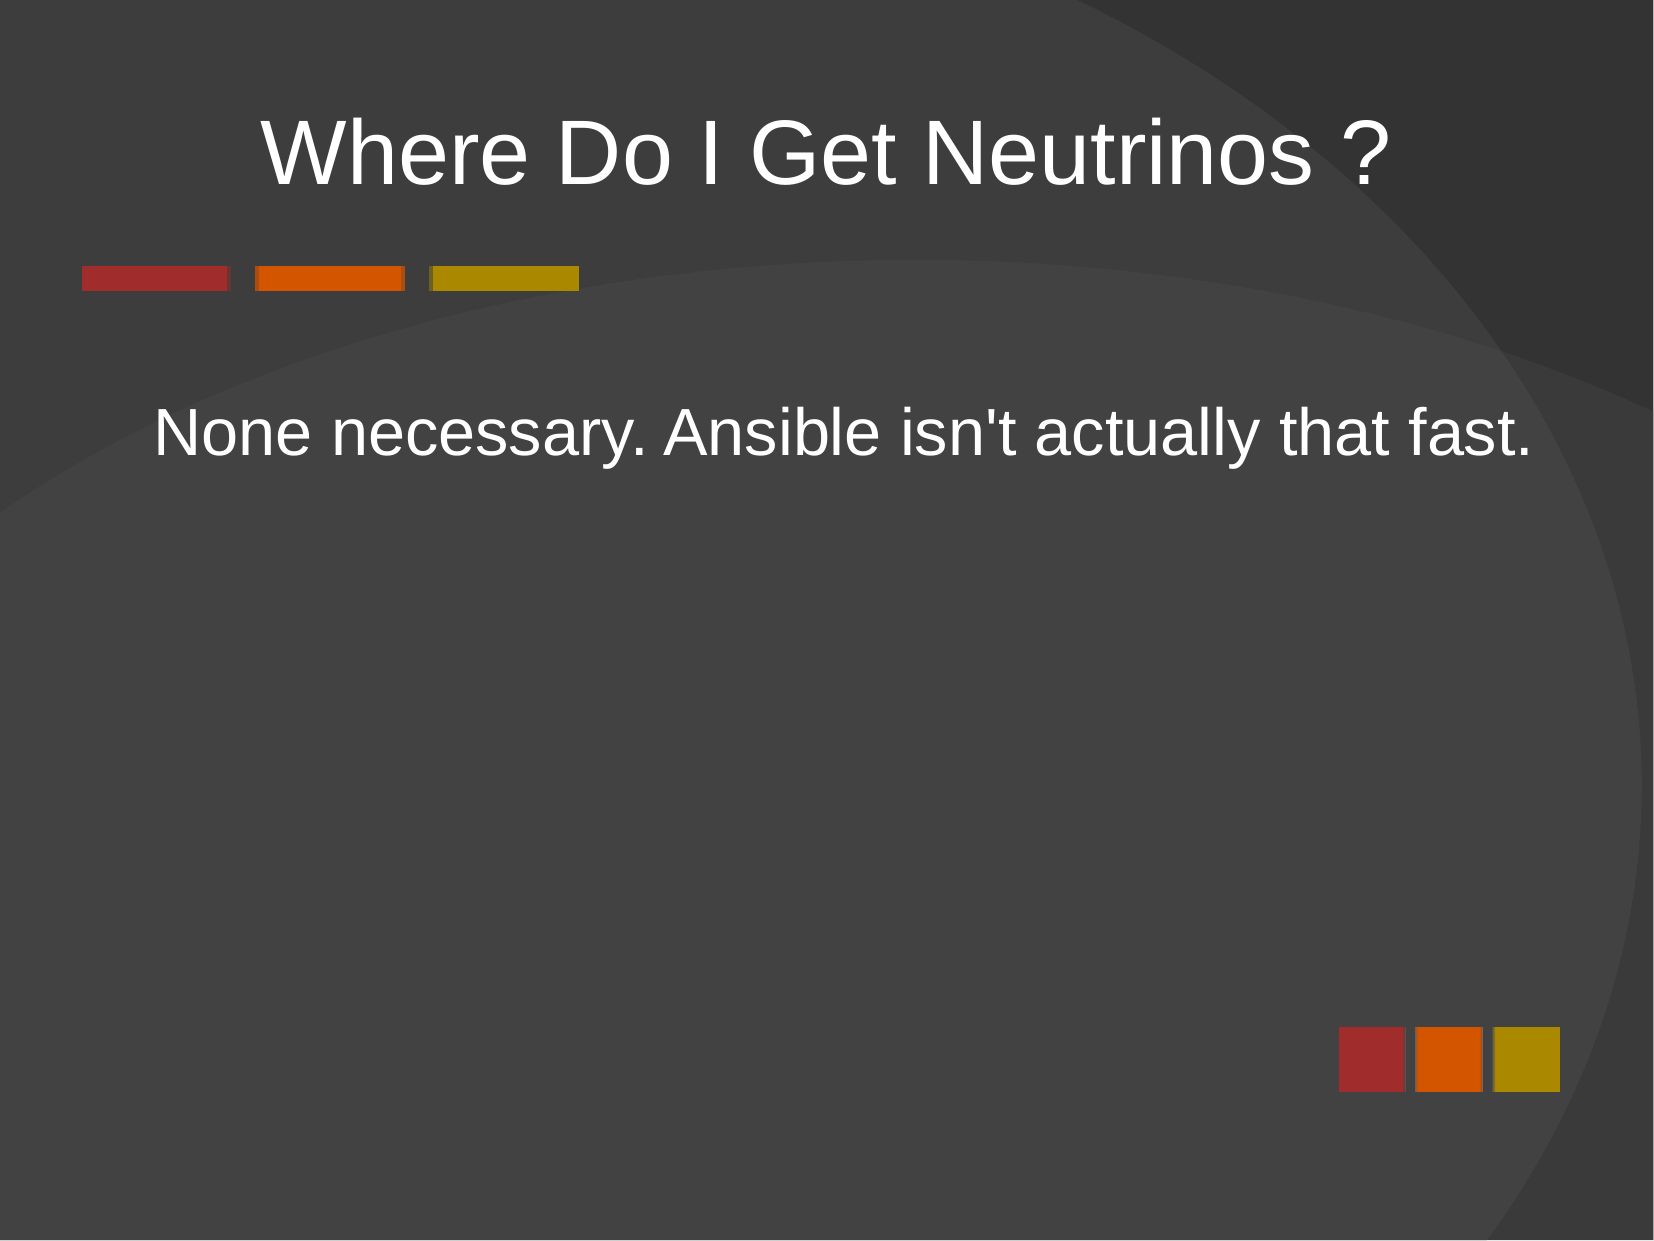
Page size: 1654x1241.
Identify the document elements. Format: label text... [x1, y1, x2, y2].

list None necessary. Ansible isn't actually that fast. [82, 290, 1571, 1010]
picture [1339, 1027, 1560, 1092]
title Where Do I Get Neutrinos ? [82, 49, 1571, 257]
picture [82, 266, 579, 290]
